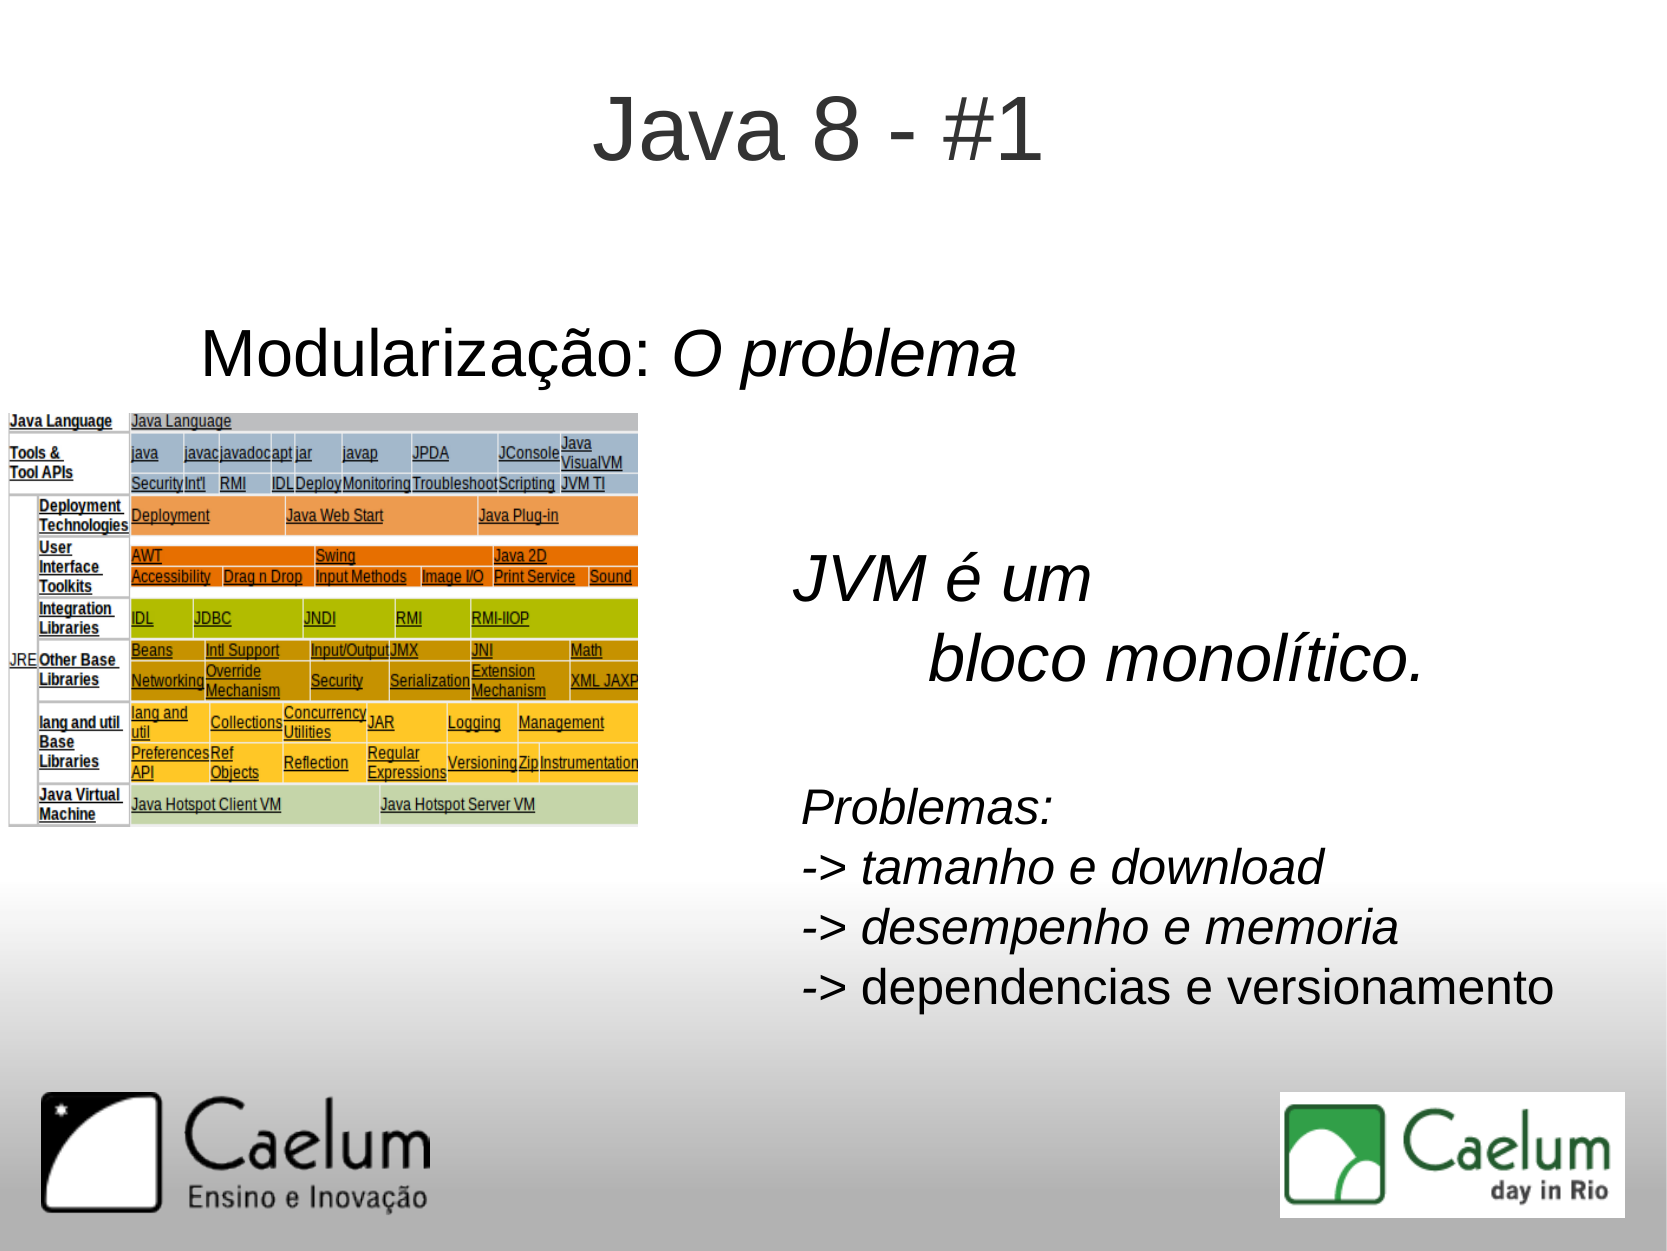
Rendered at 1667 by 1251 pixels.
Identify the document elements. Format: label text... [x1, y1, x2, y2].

picture [0, 0, 1667, 1251]
text_box Modularização: O problema JVM é um bloco monolítico. Problemas: -> tamanho e download -> desempenho e memoria -> dependencias e versionamento [177, 293, 1579, 1161]
title Java 8 - #1 [126, 82, 1512, 283]
